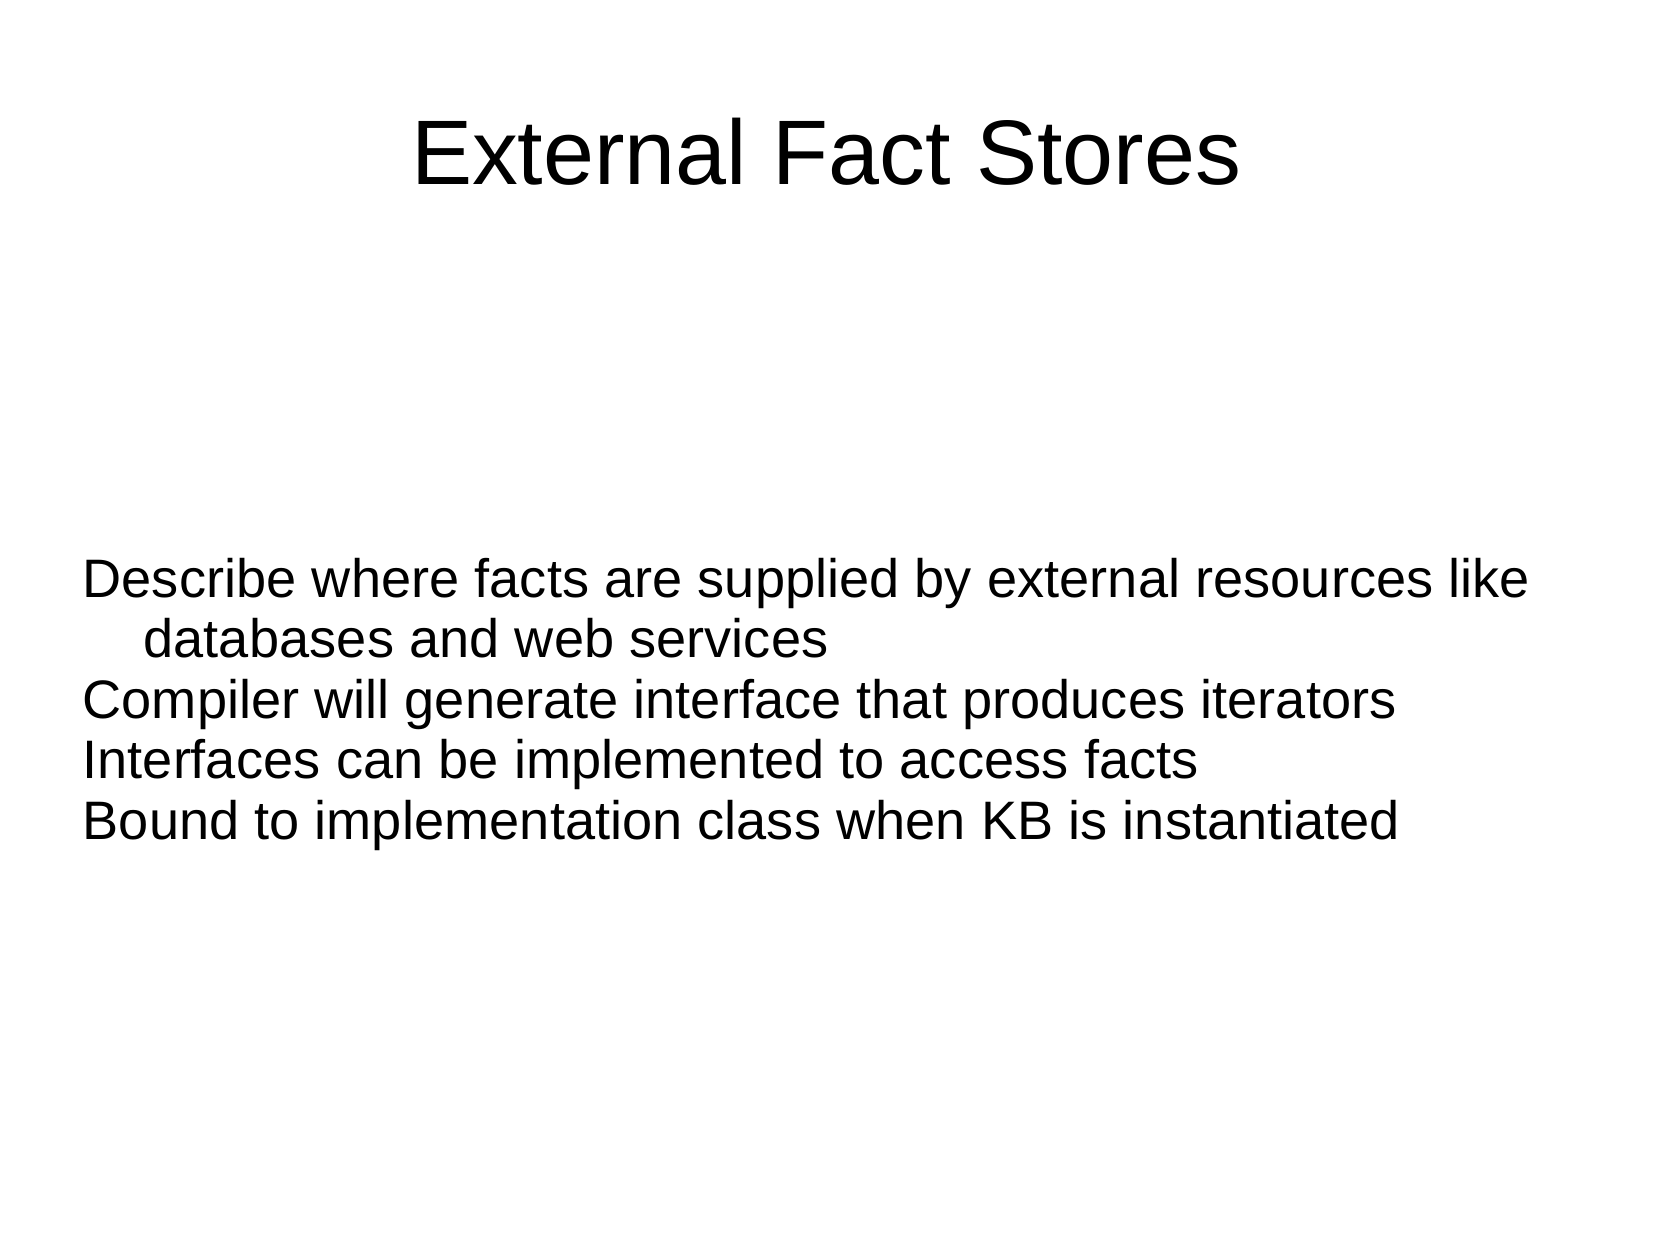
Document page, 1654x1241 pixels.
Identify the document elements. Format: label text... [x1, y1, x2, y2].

subtitle Describe where facts are supplied by external resources like databases and web services Compiler will generate interface that produces iterators Interfaces can be implemented to access facts Bound to implementation class when KB is instantiated [82, 290, 1571, 1109]
title External Fact Stores [82, 49, 1571, 257]
